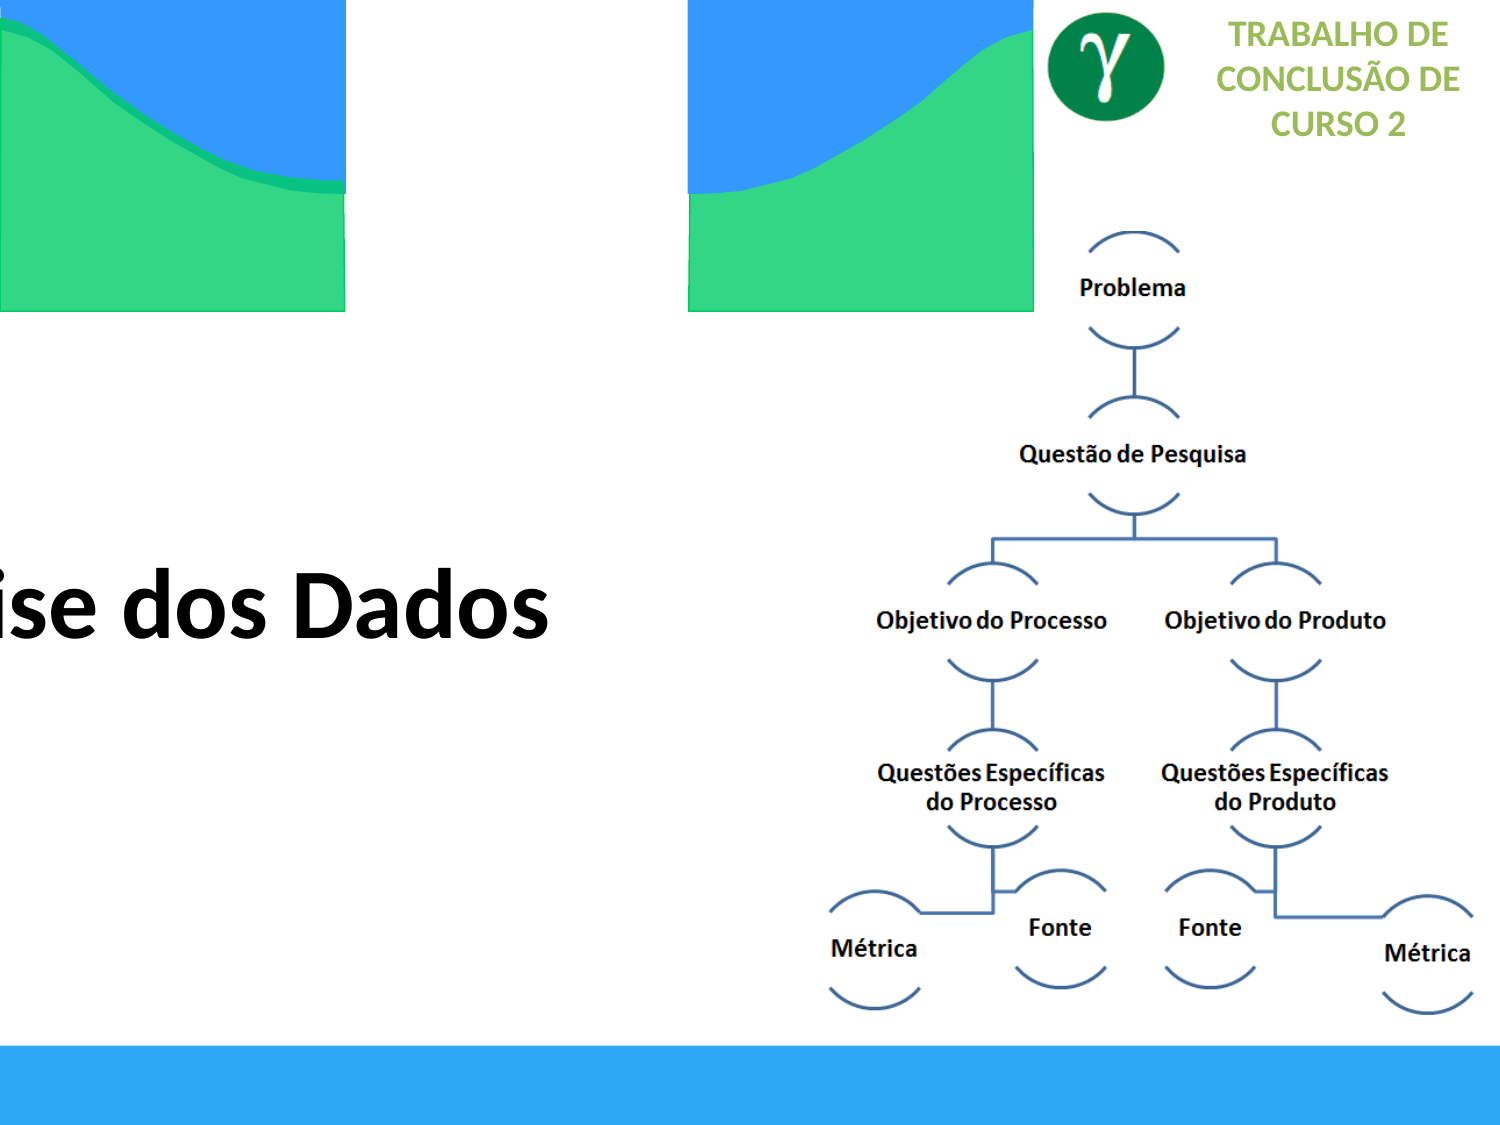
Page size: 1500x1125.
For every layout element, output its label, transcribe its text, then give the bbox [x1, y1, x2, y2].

text_box TRABALHO DE CONCLUSÃO DE CURSO 2 [1177, 1, 1500, 197]
text_box Análise dos Dados [0, 198, 1079, 998]
text_box [0, 0, 346, 198]
text_box [688, 0, 1034, 198]
picture [812, 231, 1498, 1022]
picture [1033, 0, 1178, 130]
text_box [0, 1045, 1500, 1125]
